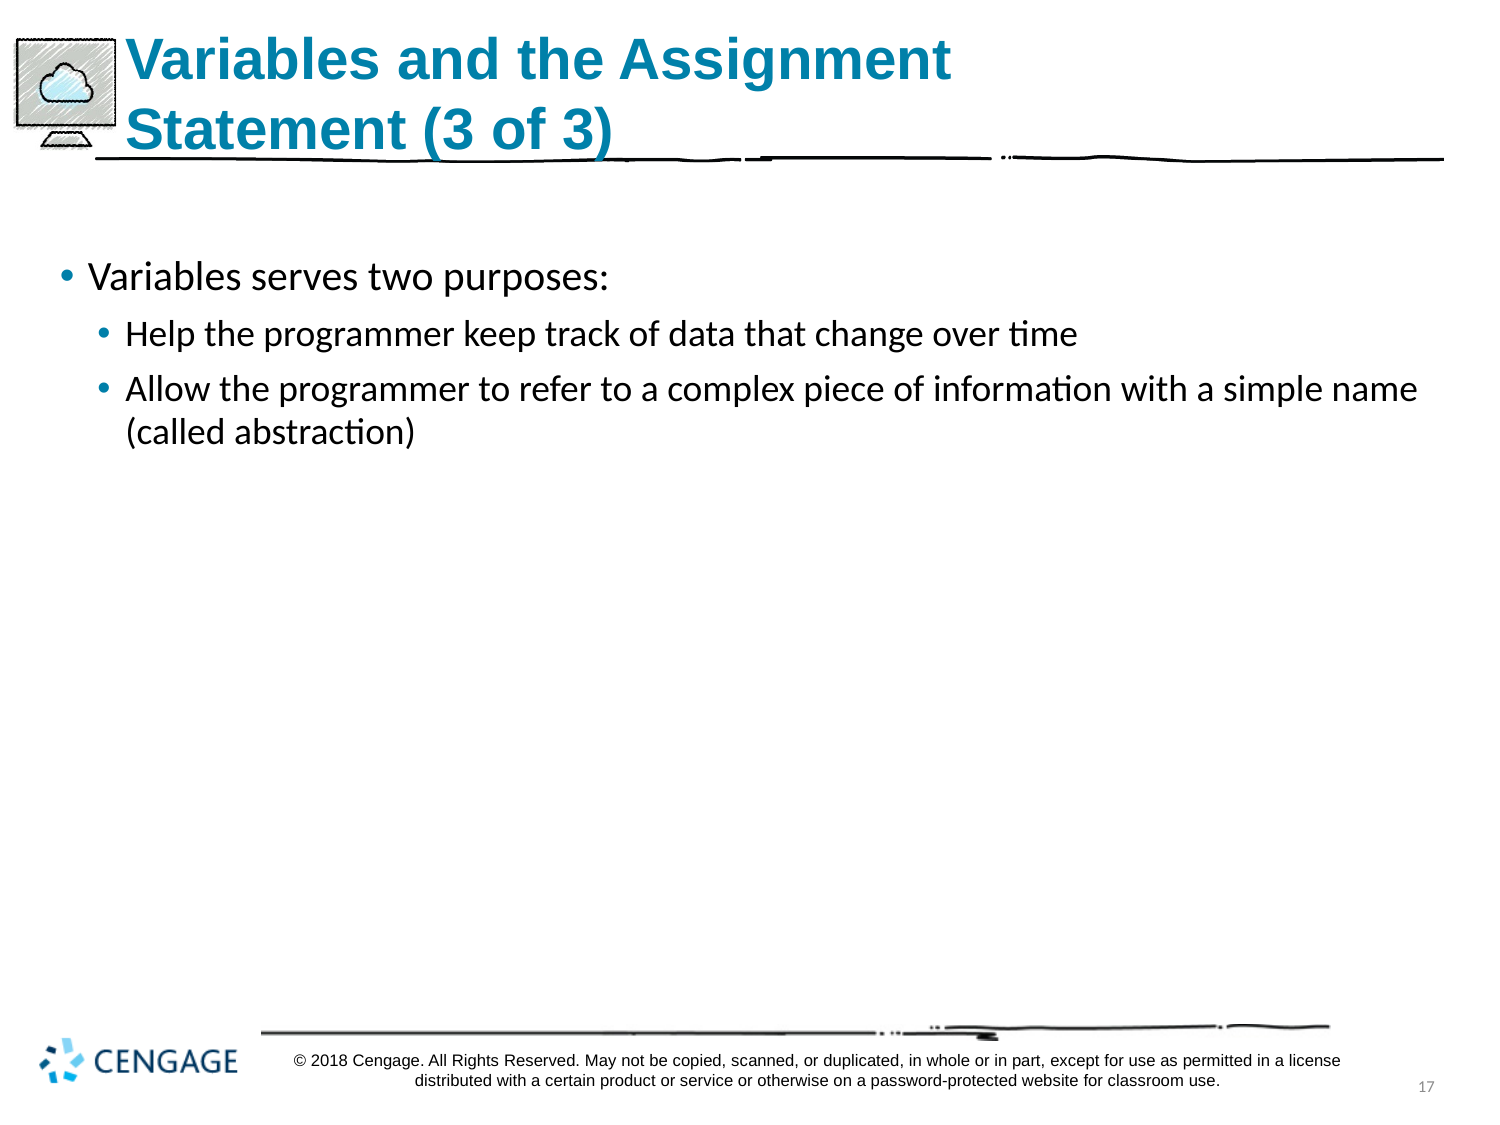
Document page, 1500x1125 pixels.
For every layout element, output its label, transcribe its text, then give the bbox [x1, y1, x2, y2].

picture [261, 1024, 1331, 1041]
picture [19, 1024, 250, 1096]
footer © 2018 Cengage. All Rights Reserved. May not be copied, scanned, or duplicated, in whole or in part, except for use as permitted in a license distributed with a certain product or service or otherwise on a password-protected website for classroom use. [262, 1050, 1375, 1091]
picture [154, 155, 1444, 163]
title Variables and the Assignment Statement (3 of 3) [125, 20, 1150, 162]
list Variables serves two purposes: Help the programmer keep track of data that change over time Allow the programmer to refer to a complex piece of information with a simple name (called abstraction) [59, 252, 1441, 456]
picture [13, 36, 117, 151]
